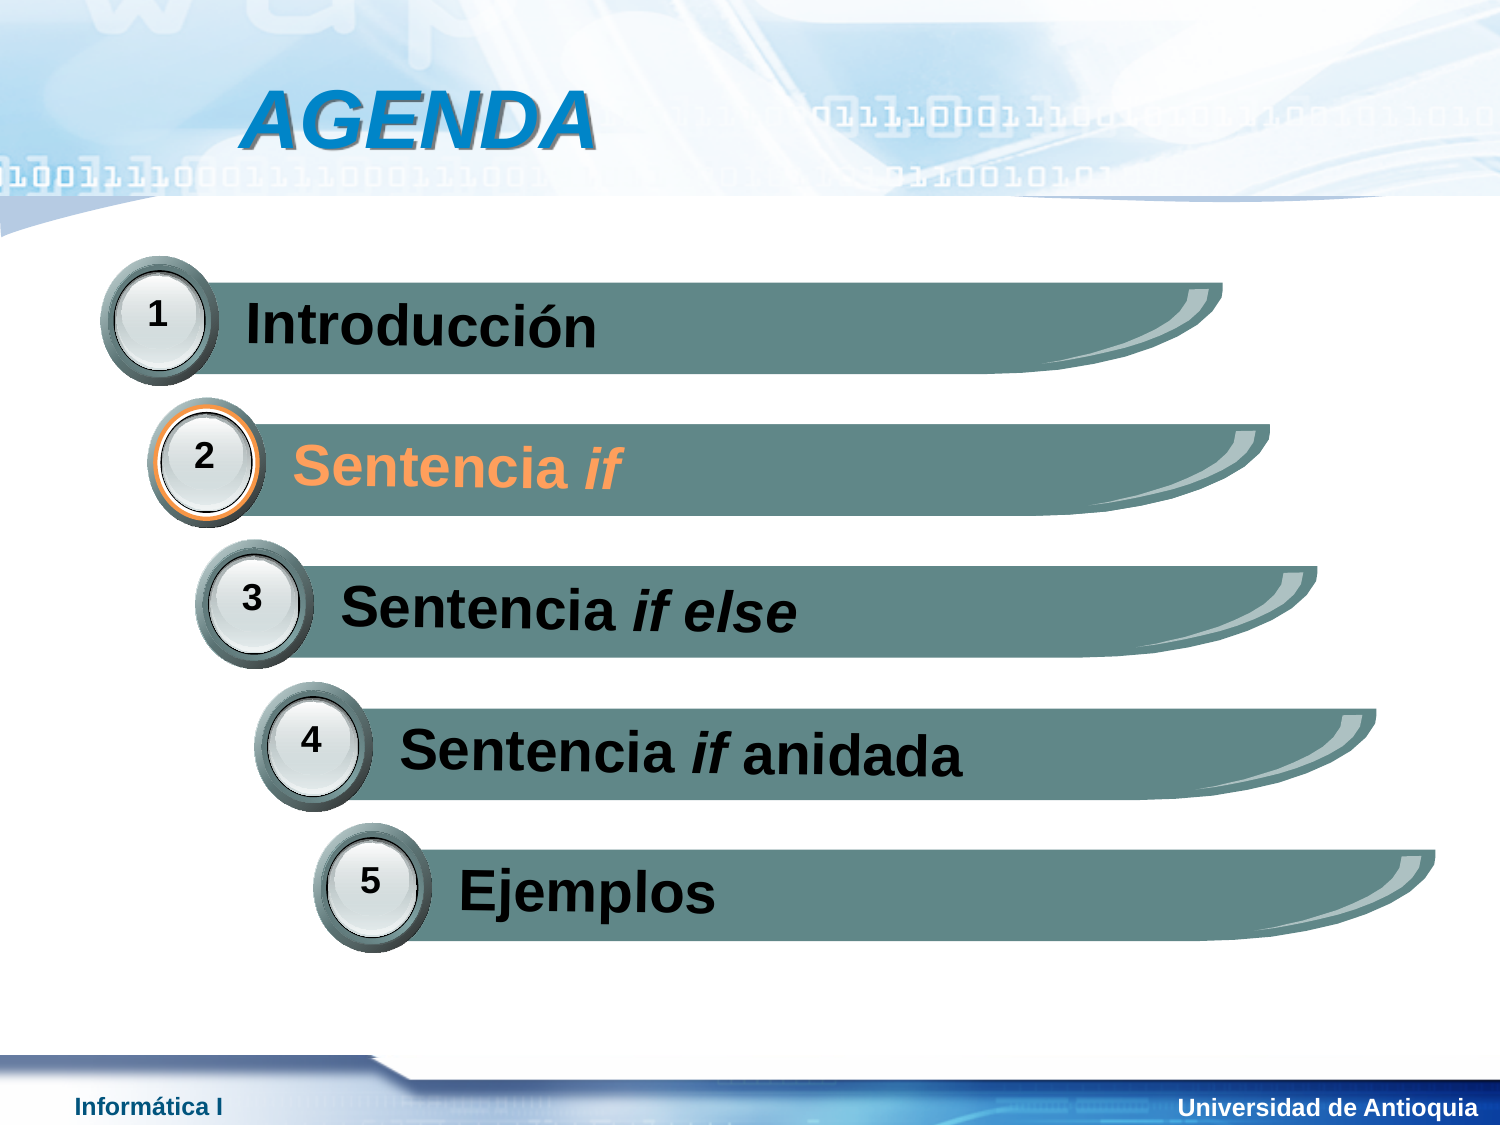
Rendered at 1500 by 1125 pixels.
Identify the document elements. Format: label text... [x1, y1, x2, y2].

text_box 3 [216, 559, 291, 632]
text_box [100, 256, 988, 386]
text_box [147, 397, 1045, 528]
text_box 5 [334, 842, 409, 916]
text_box Sentencia if else [325, 560, 1189, 659]
text_box 1 [121, 275, 196, 349]
title AGENDA [224, 57, 1438, 150]
text_box Ejemplos [443, 844, 1307, 942]
text_box [254, 681, 1141, 812]
text_box 4 [275, 701, 350, 775]
text_box [313, 822, 1200, 953]
text_box 2 [168, 417, 243, 490]
text_box [622, 282, 1223, 359]
text_box Sentencia if [277, 419, 1164, 517]
text_box [777, 708, 1377, 790]
picture [0, 0, 1500, 196]
text_box [683, 424, 1270, 501]
text_box Sentencia if anidada [384, 703, 1248, 801]
text_box [834, 849, 1436, 931]
text_box [195, 539, 1098, 669]
text_box [748, 566, 1318, 648]
picture [0, 1055, 1500, 1125]
text_box Introducción [230, 277, 1117, 375]
